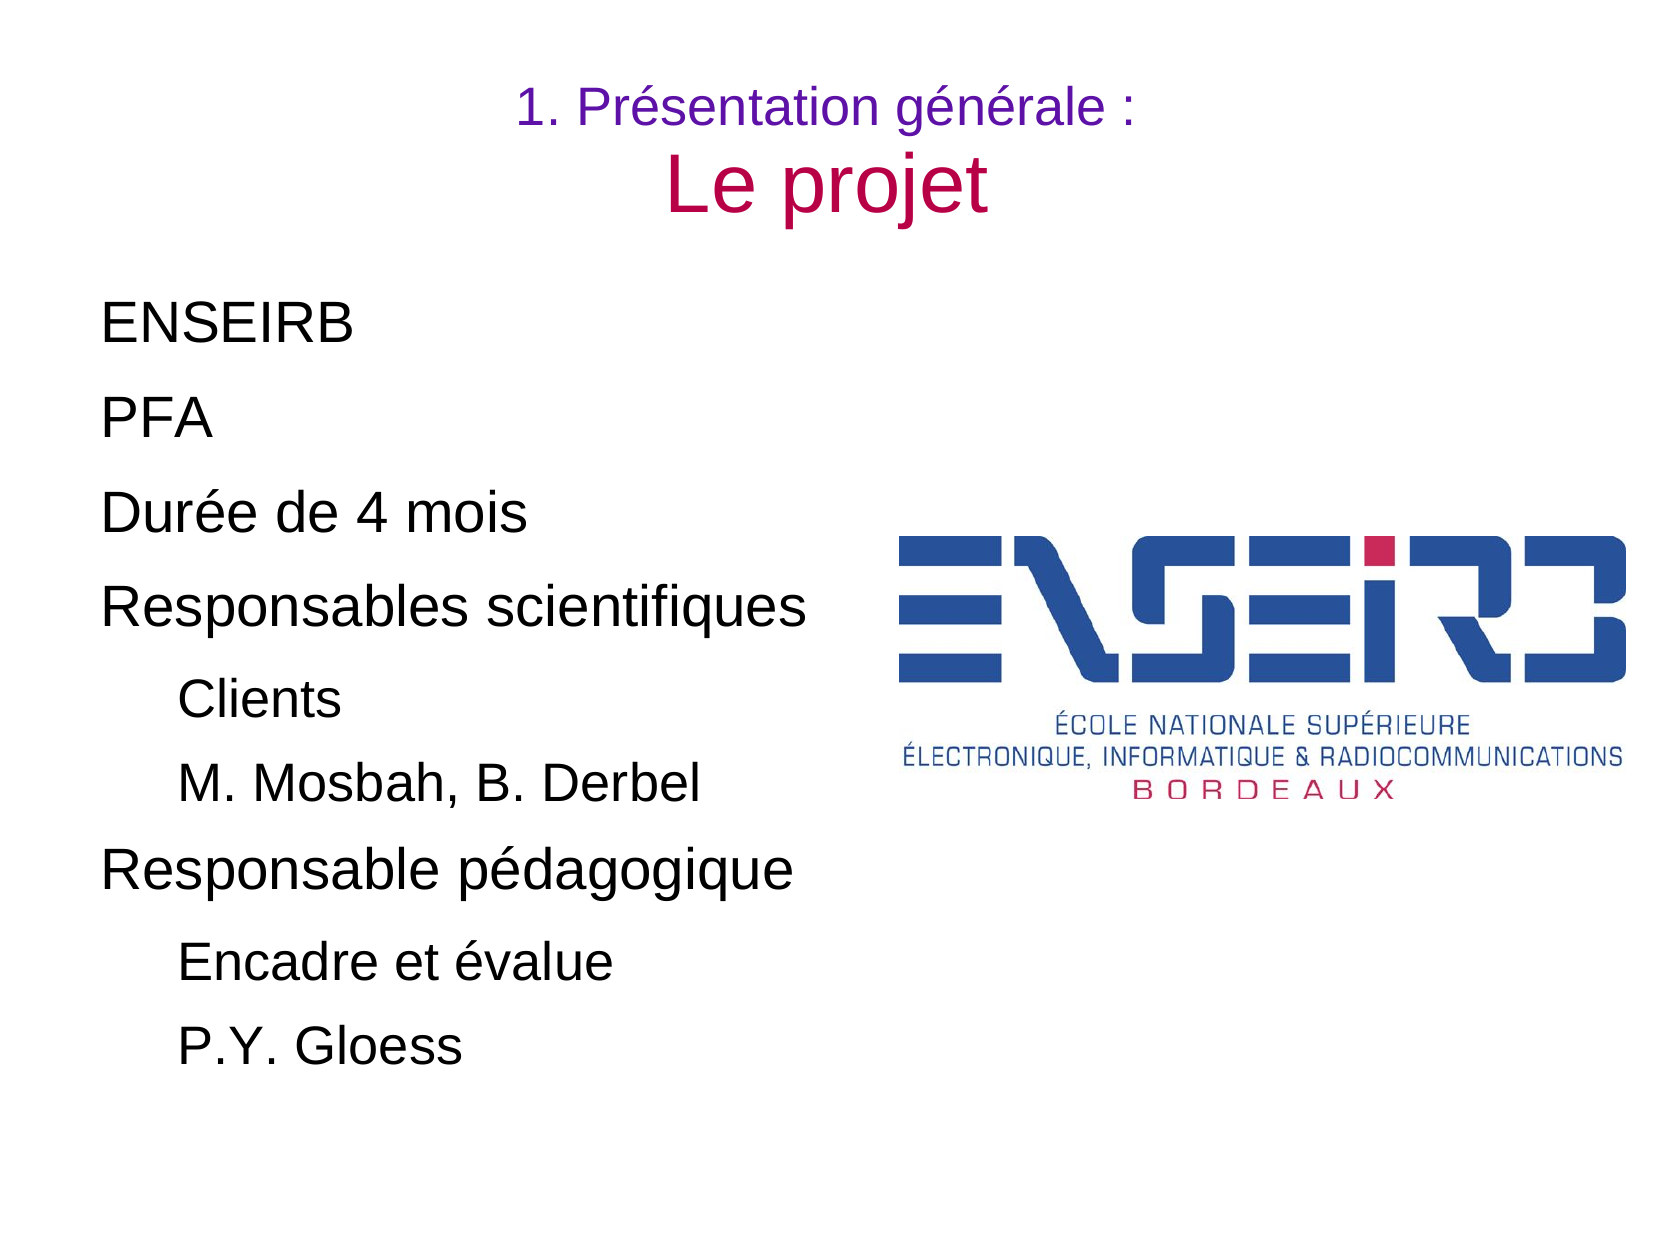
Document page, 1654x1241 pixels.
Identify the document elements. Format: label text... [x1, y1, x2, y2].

title 1. Présentation générale : Le projet [82, 49, 1571, 257]
list ENSEIRB PFA Durée de 4 mois Responsables scientifiques Clients M. Mosbah, B. Derbel Responsable pédagogique Encadre et évalue P.Y. Gloess [82, 290, 863, 1109]
picture [899, 536, 1626, 799]
